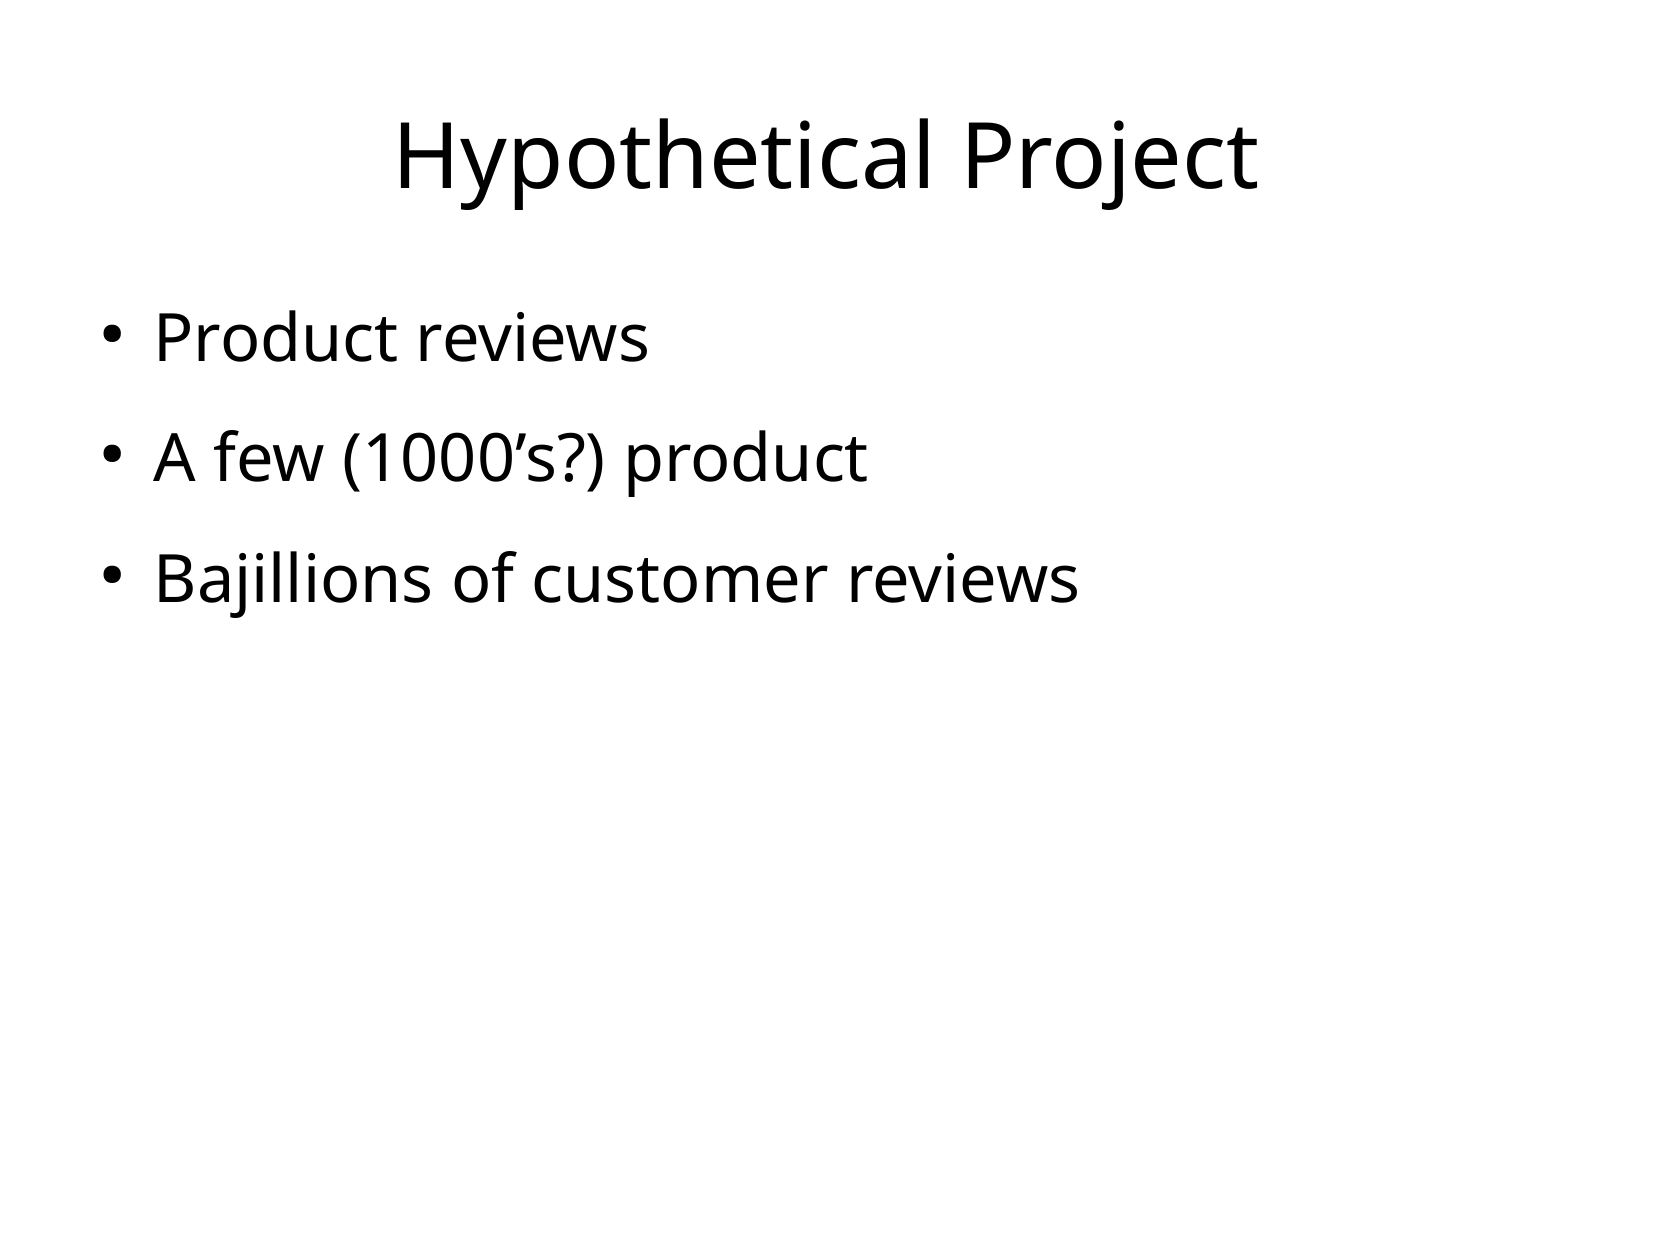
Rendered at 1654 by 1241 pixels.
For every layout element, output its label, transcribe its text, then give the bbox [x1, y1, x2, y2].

list Product reviews A few (1000’s?) product Bajillions of customer reviews [82, 290, 1571, 1094]
title Hypothetical Project [82, 49, 1571, 257]
